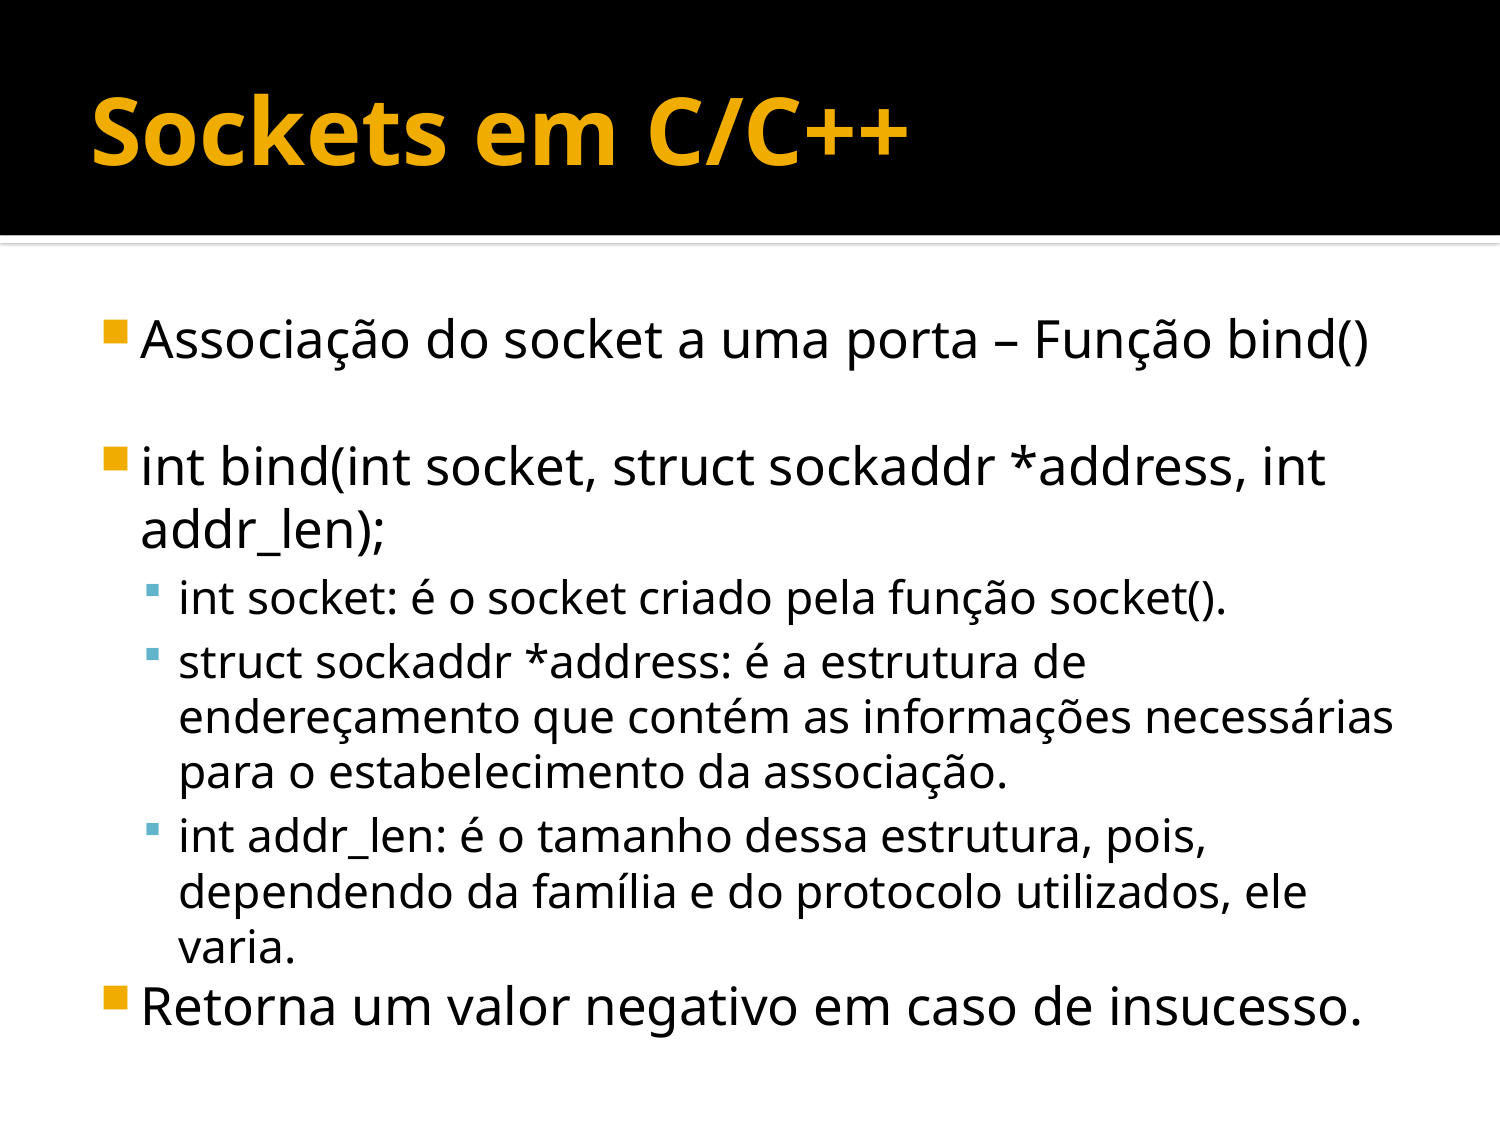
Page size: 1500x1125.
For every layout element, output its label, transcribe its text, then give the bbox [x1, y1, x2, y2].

title Sockets em C/C++ [75, 25, 1425, 231]
list Associação do socket a uma porta – Função bind() int bind(int socket, struct sockaddr *address, int addr_len); int socket: é o socket criado pela função socket(). struct sockaddr *address: é a estrutura de endereçamento que contém as informações necessárias para o estabelecimento da associação. int addr_len: é o tamanho dessa estrutura, pois, dependendo da família e do protocolo utilizados, ele varia. Retorna um valor negativo em caso de insucesso. [75, 291, 1425, 1050]
